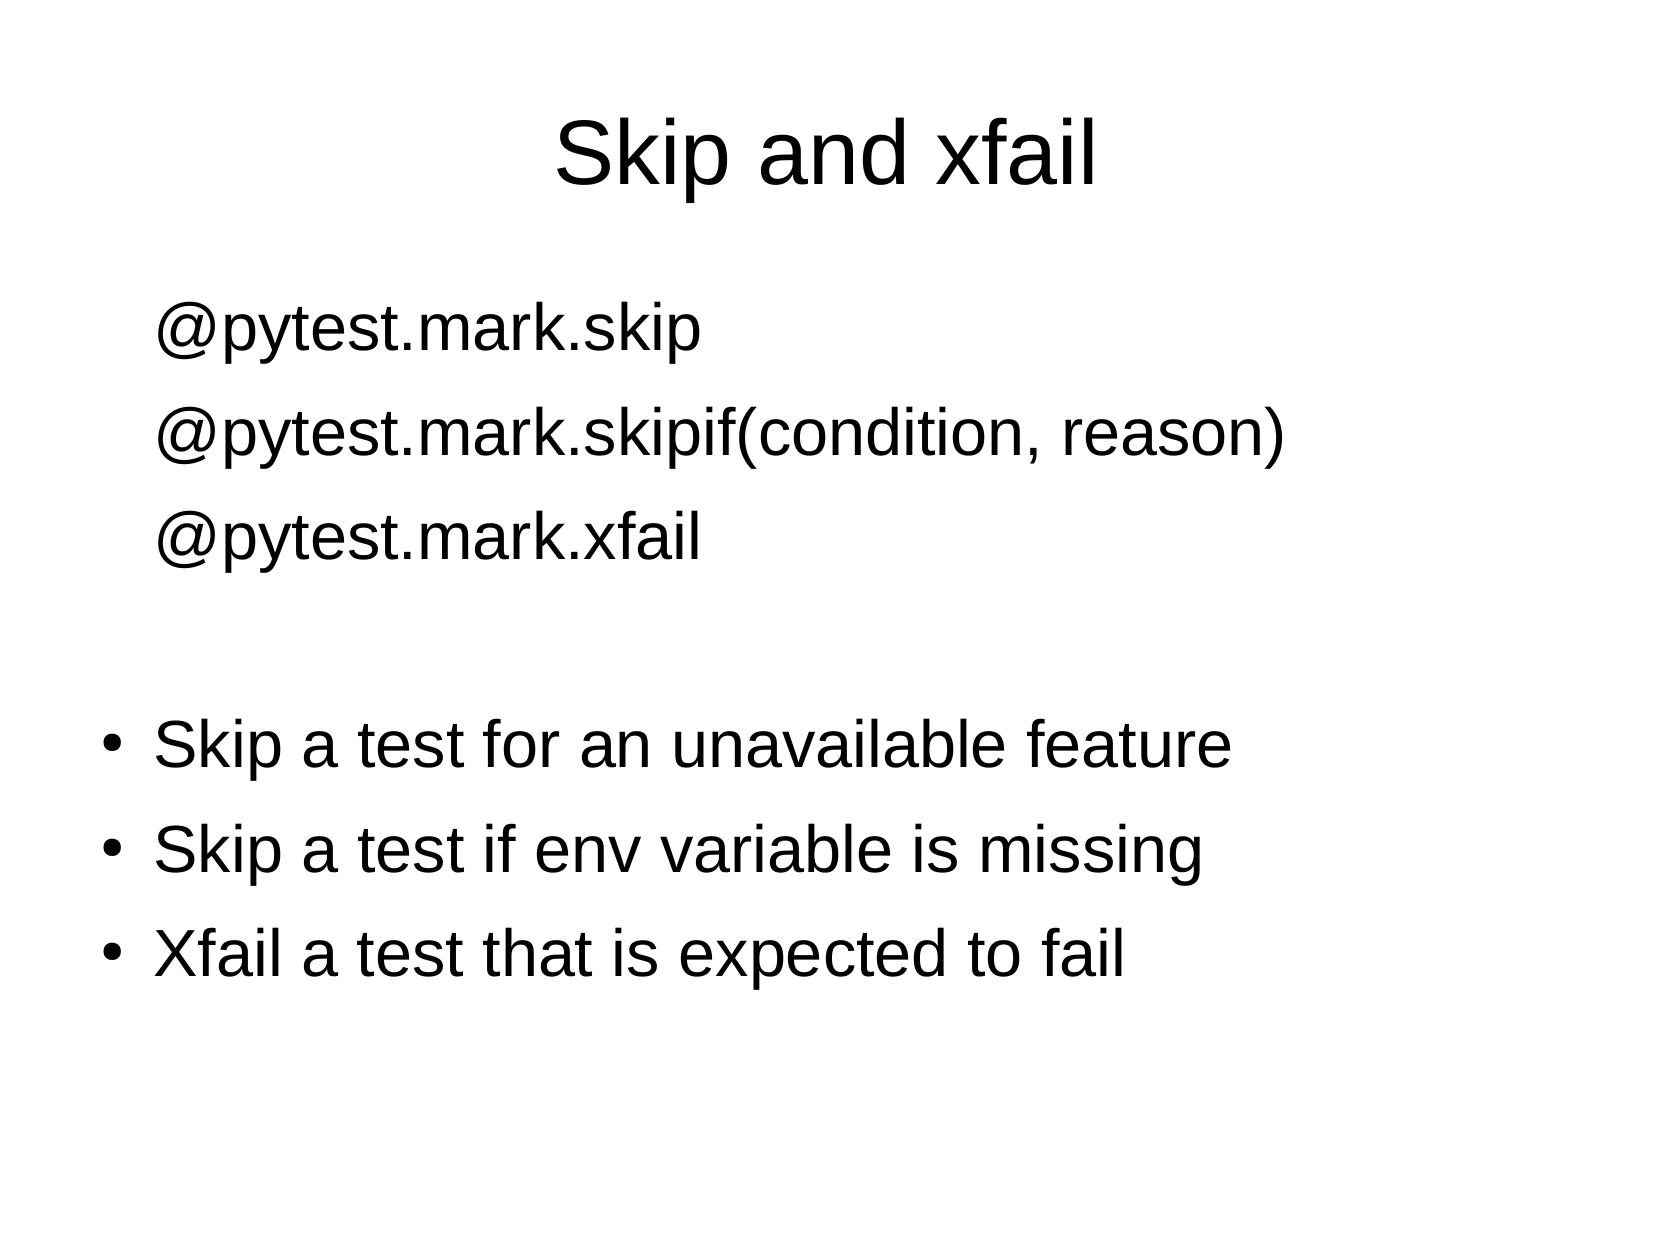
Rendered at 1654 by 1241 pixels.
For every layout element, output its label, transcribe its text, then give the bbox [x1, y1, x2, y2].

list @pytest.mark.skip @pytest.mark.skipif(condition, reason) @pytest.mark.xfail Skip a test for an unavailable feature Skip a test if env variable is missing Xfail a test that is expected to fail [82, 290, 1571, 1010]
title Skip and xfail [82, 49, 1571, 257]
